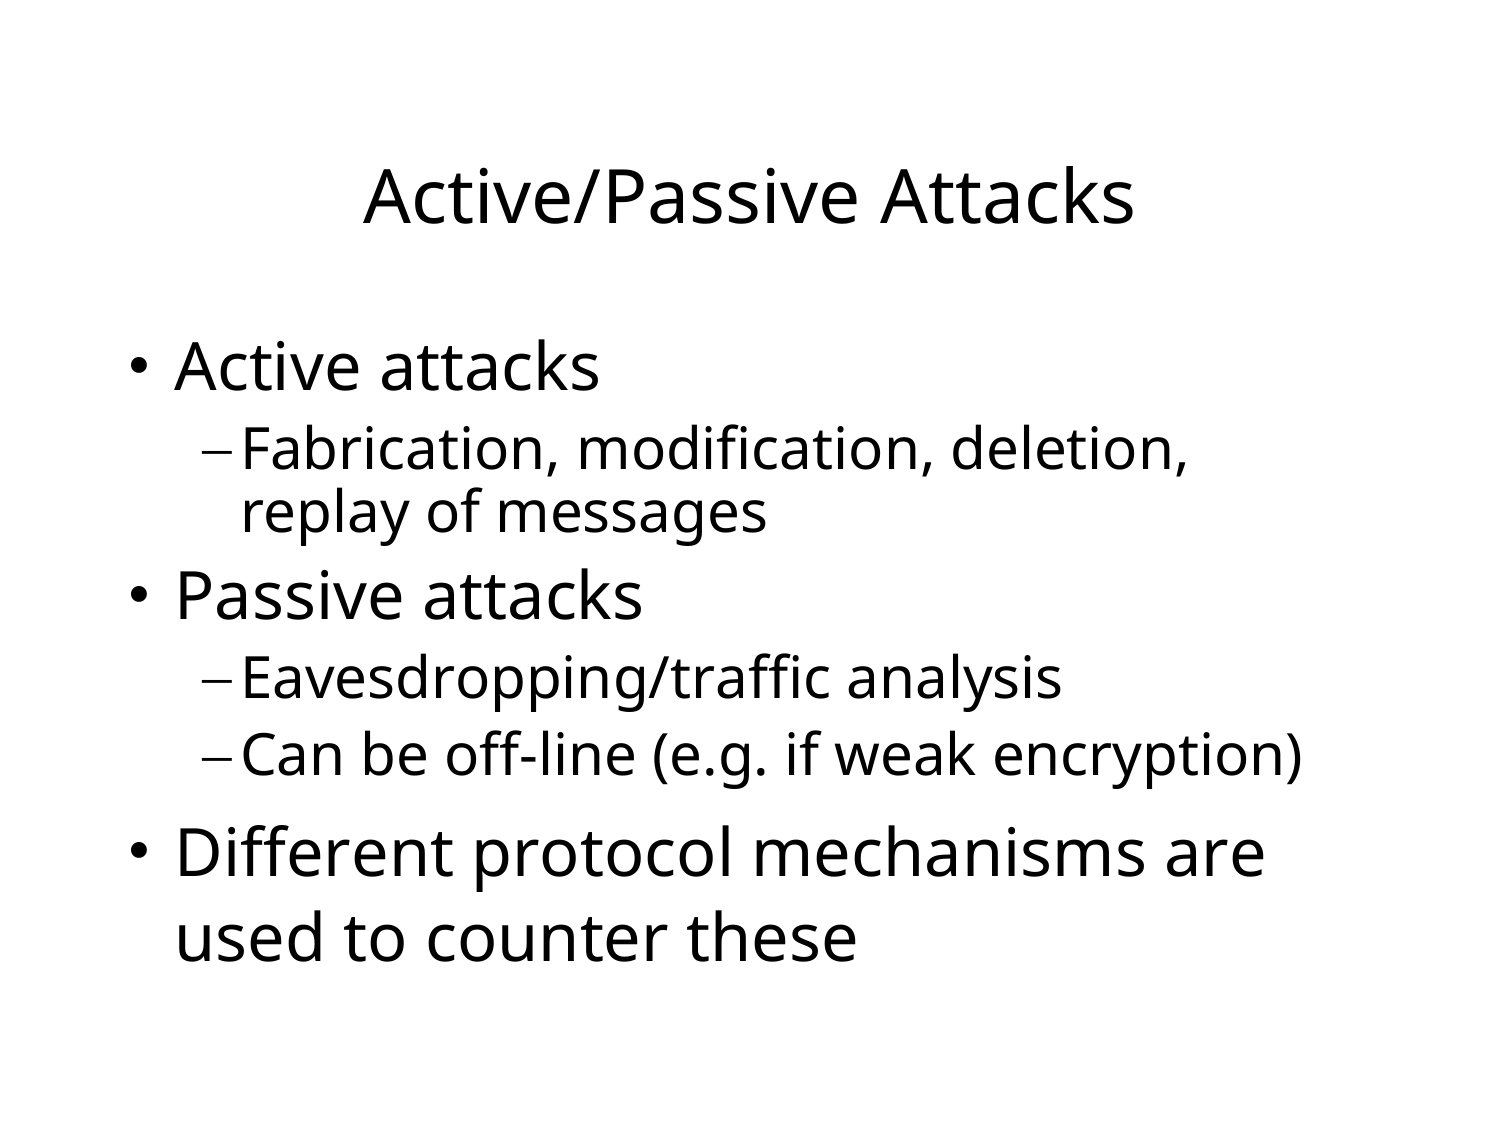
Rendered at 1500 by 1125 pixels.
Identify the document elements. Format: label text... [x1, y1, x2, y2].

title Active/Passive Attacks [112, 99, 1388, 288]
list Active attacks Fabrication, modification, deletion, replay of messages Passive attacks Eavesdropping/traffic analysis Can be off-line (e.g. if weak encryption)‏ Different protocol mechanisms are used to counter these [112, 324, 1388, 1000]
